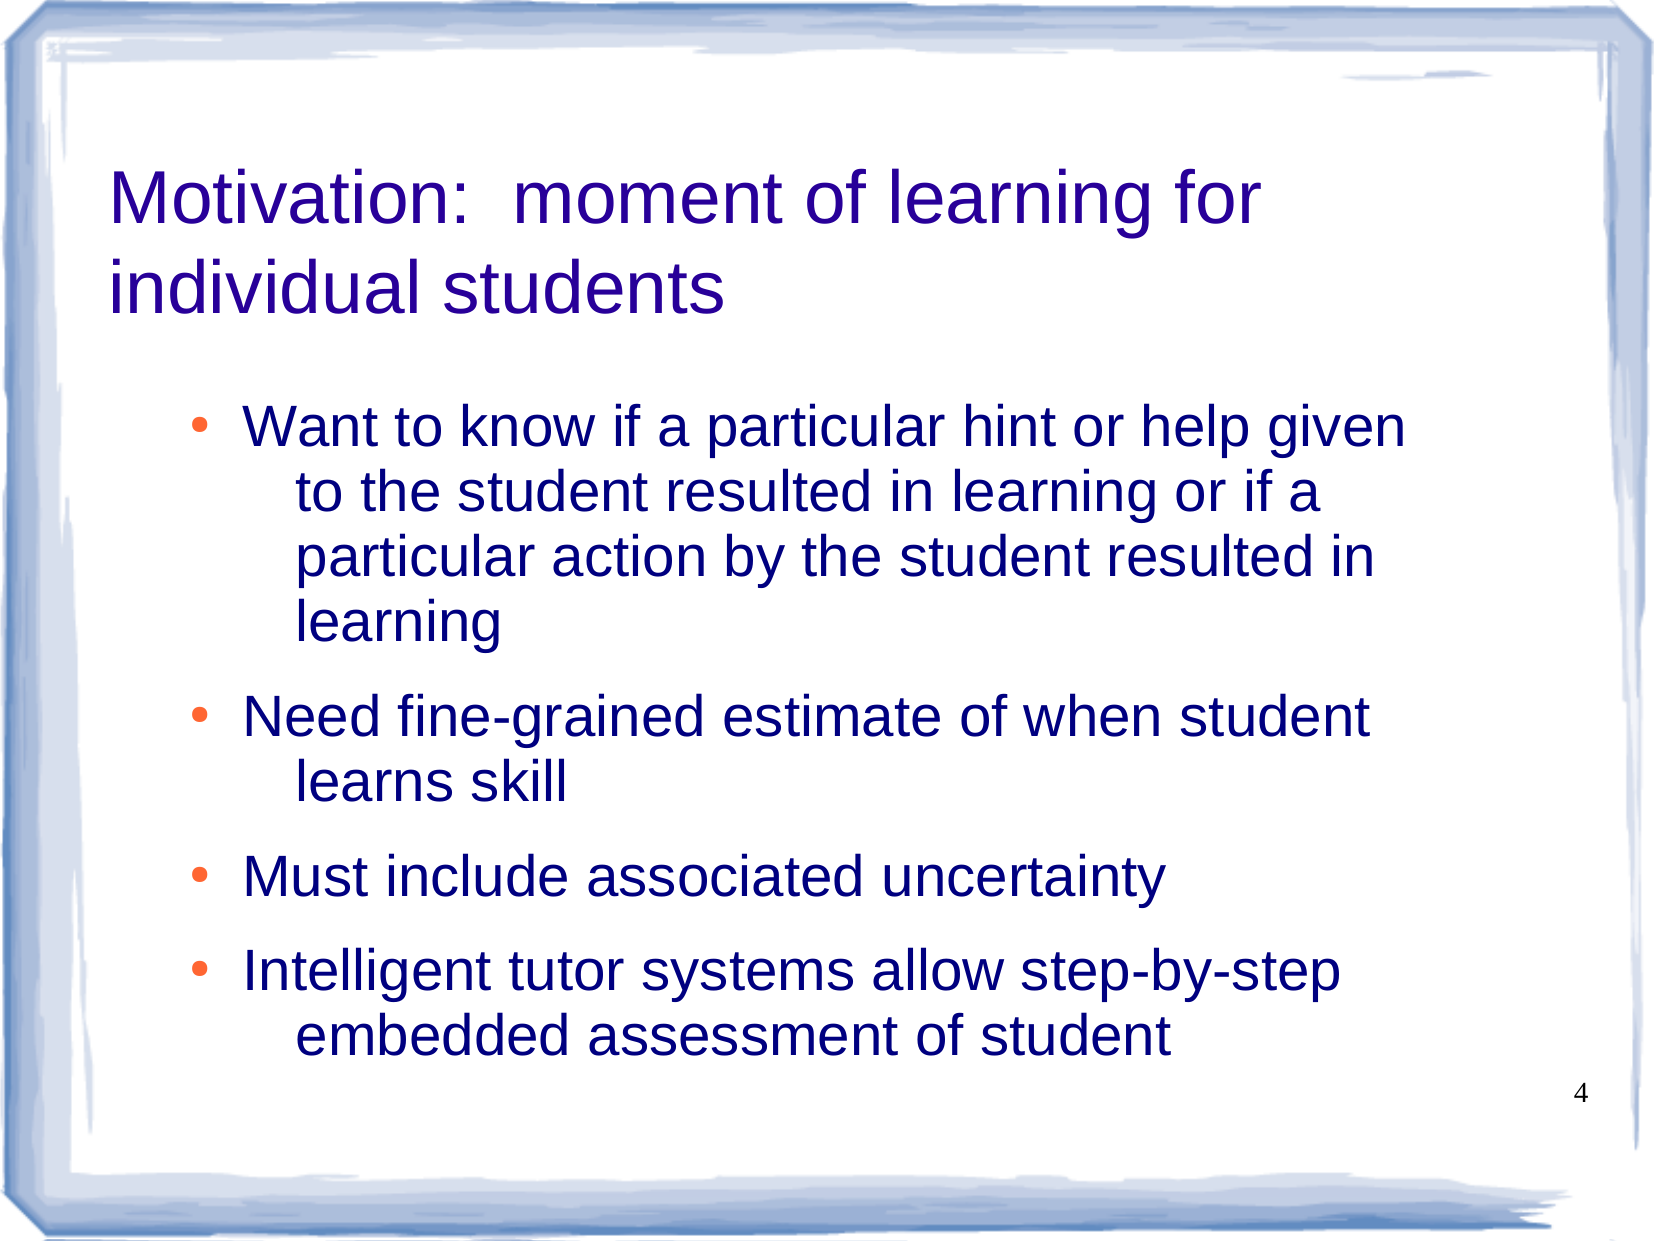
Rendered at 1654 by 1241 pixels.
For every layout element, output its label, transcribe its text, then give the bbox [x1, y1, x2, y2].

title Motivation: moment of learning for individual students [86, 136, 1576, 342]
picture [0, 0, 1654, 1241]
list Want to know if a particular hint or help given to the student resulted in learning or if a particular action by the student resulted in learning Need fine-grained estimate of when student learns skill Must include associated uncertainty Intelligent tutor systems allow step-by-step embedded assessment of student [153, 394, 1415, 1088]
